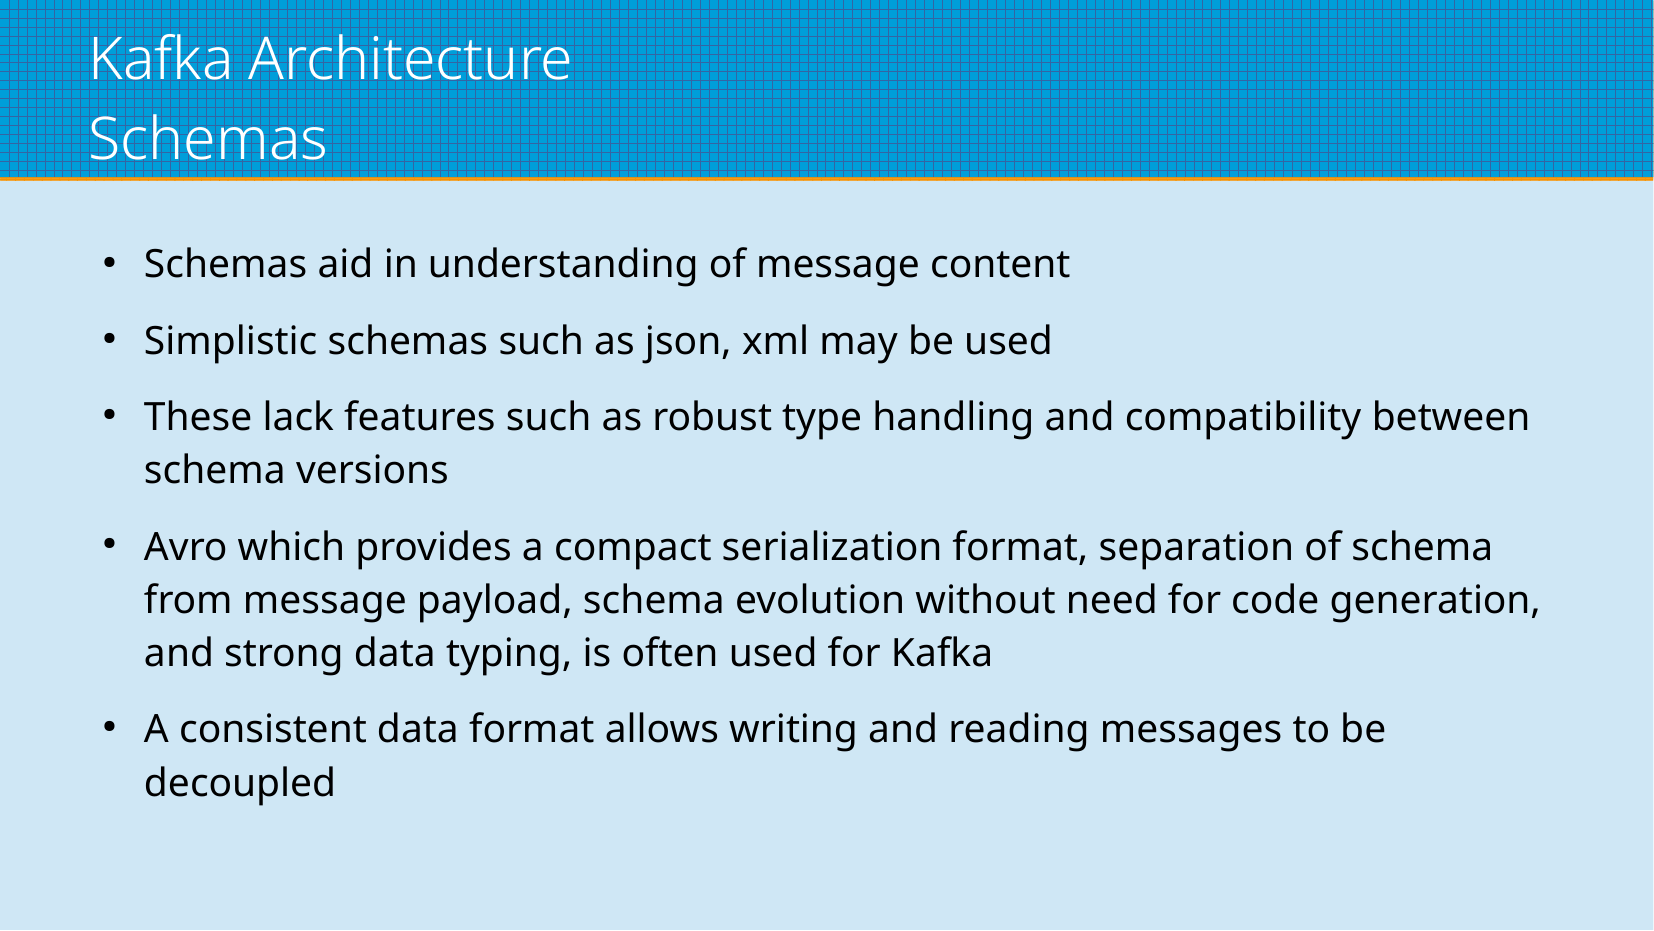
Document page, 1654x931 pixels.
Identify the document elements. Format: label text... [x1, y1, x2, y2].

title Kafka Architecture Schemas [88, 14, 1565, 178]
list Schemas aid in understanding of message content Simplistic schemas such as json, xml may be used These lack features such as robust type handling and compatibility between schema versions Avro which provides a compact serialization format, separation of schema from message payload, schema evolution without need for code generation, and strong data typing, is often used for Kafka A consistent data format allows writing and reading messages to be decoupled [88, 236, 1565, 813]
